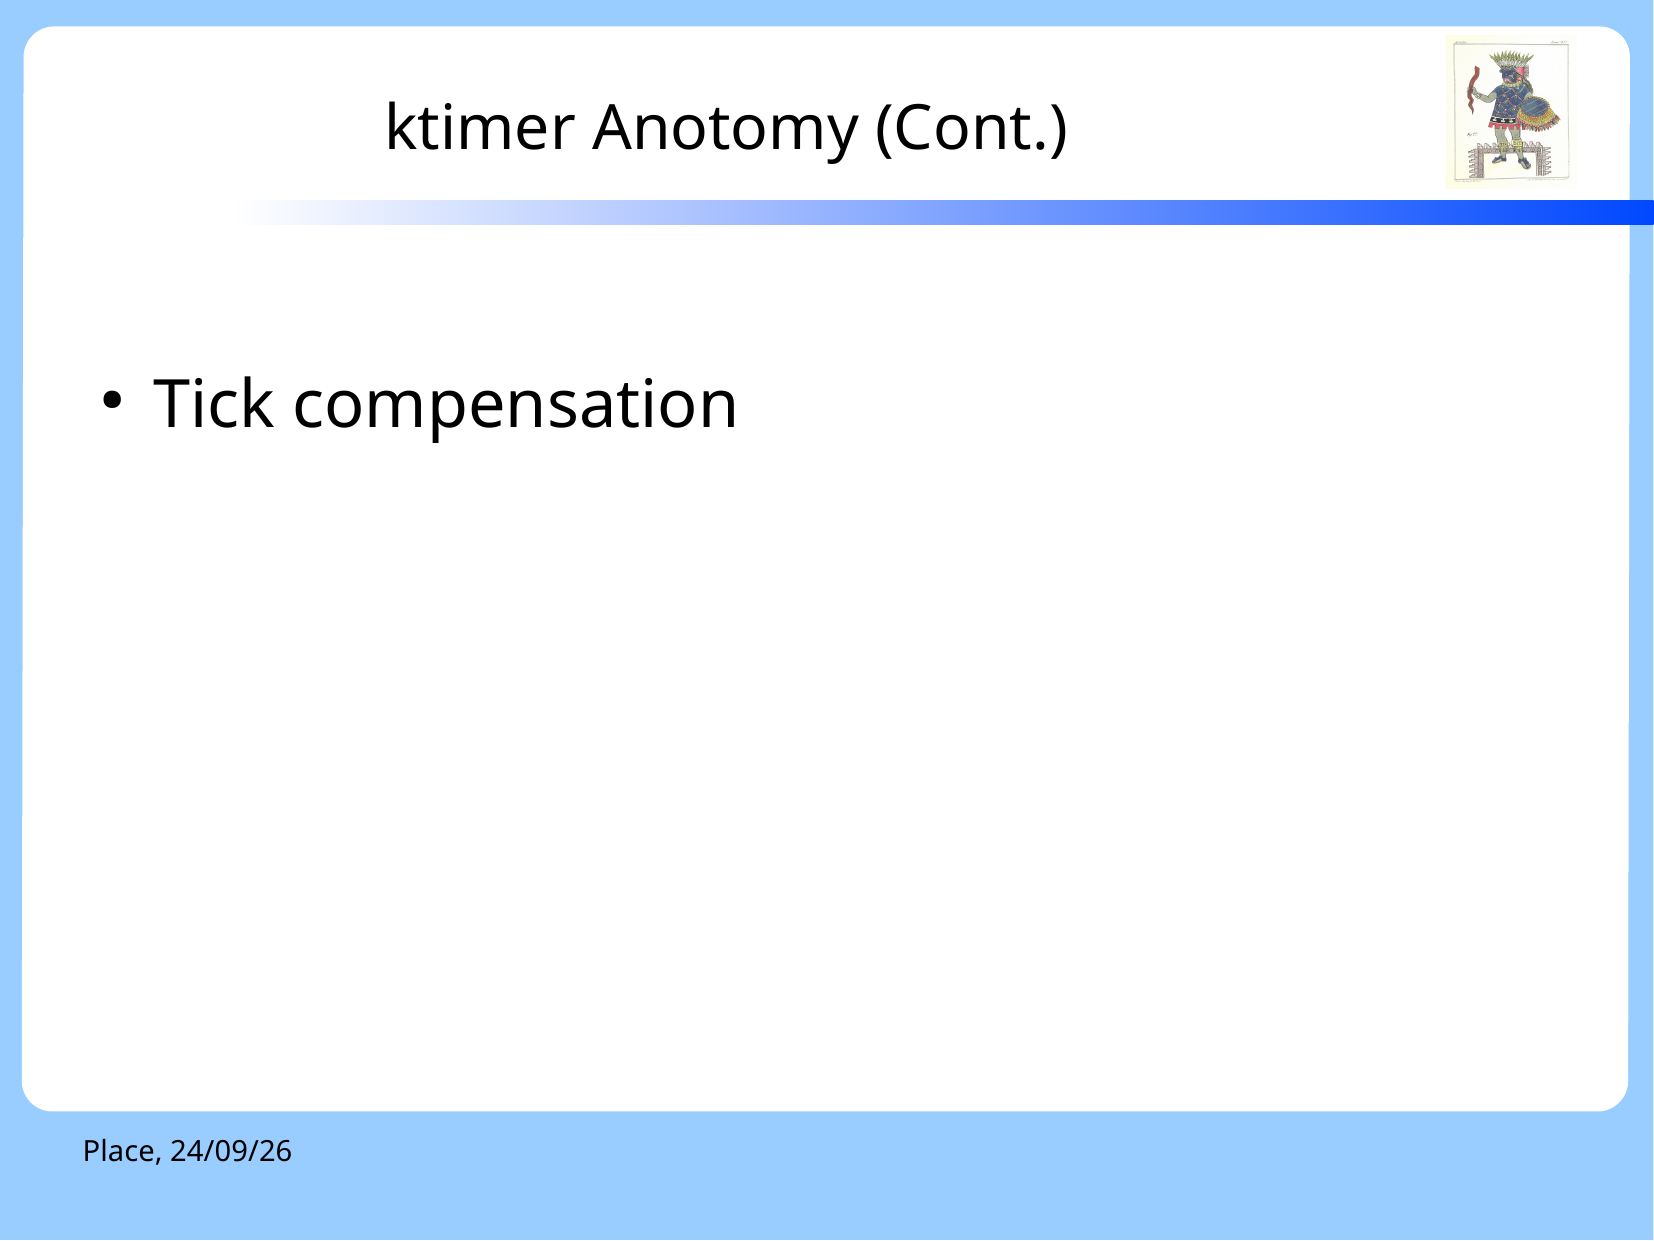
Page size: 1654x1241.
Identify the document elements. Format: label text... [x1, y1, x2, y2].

picture [1446, 35, 1577, 189]
title ktimer Anotomy (Cont.) [82, 49, 1371, 201]
list Tick compensation [82, 236, 1571, 1055]
